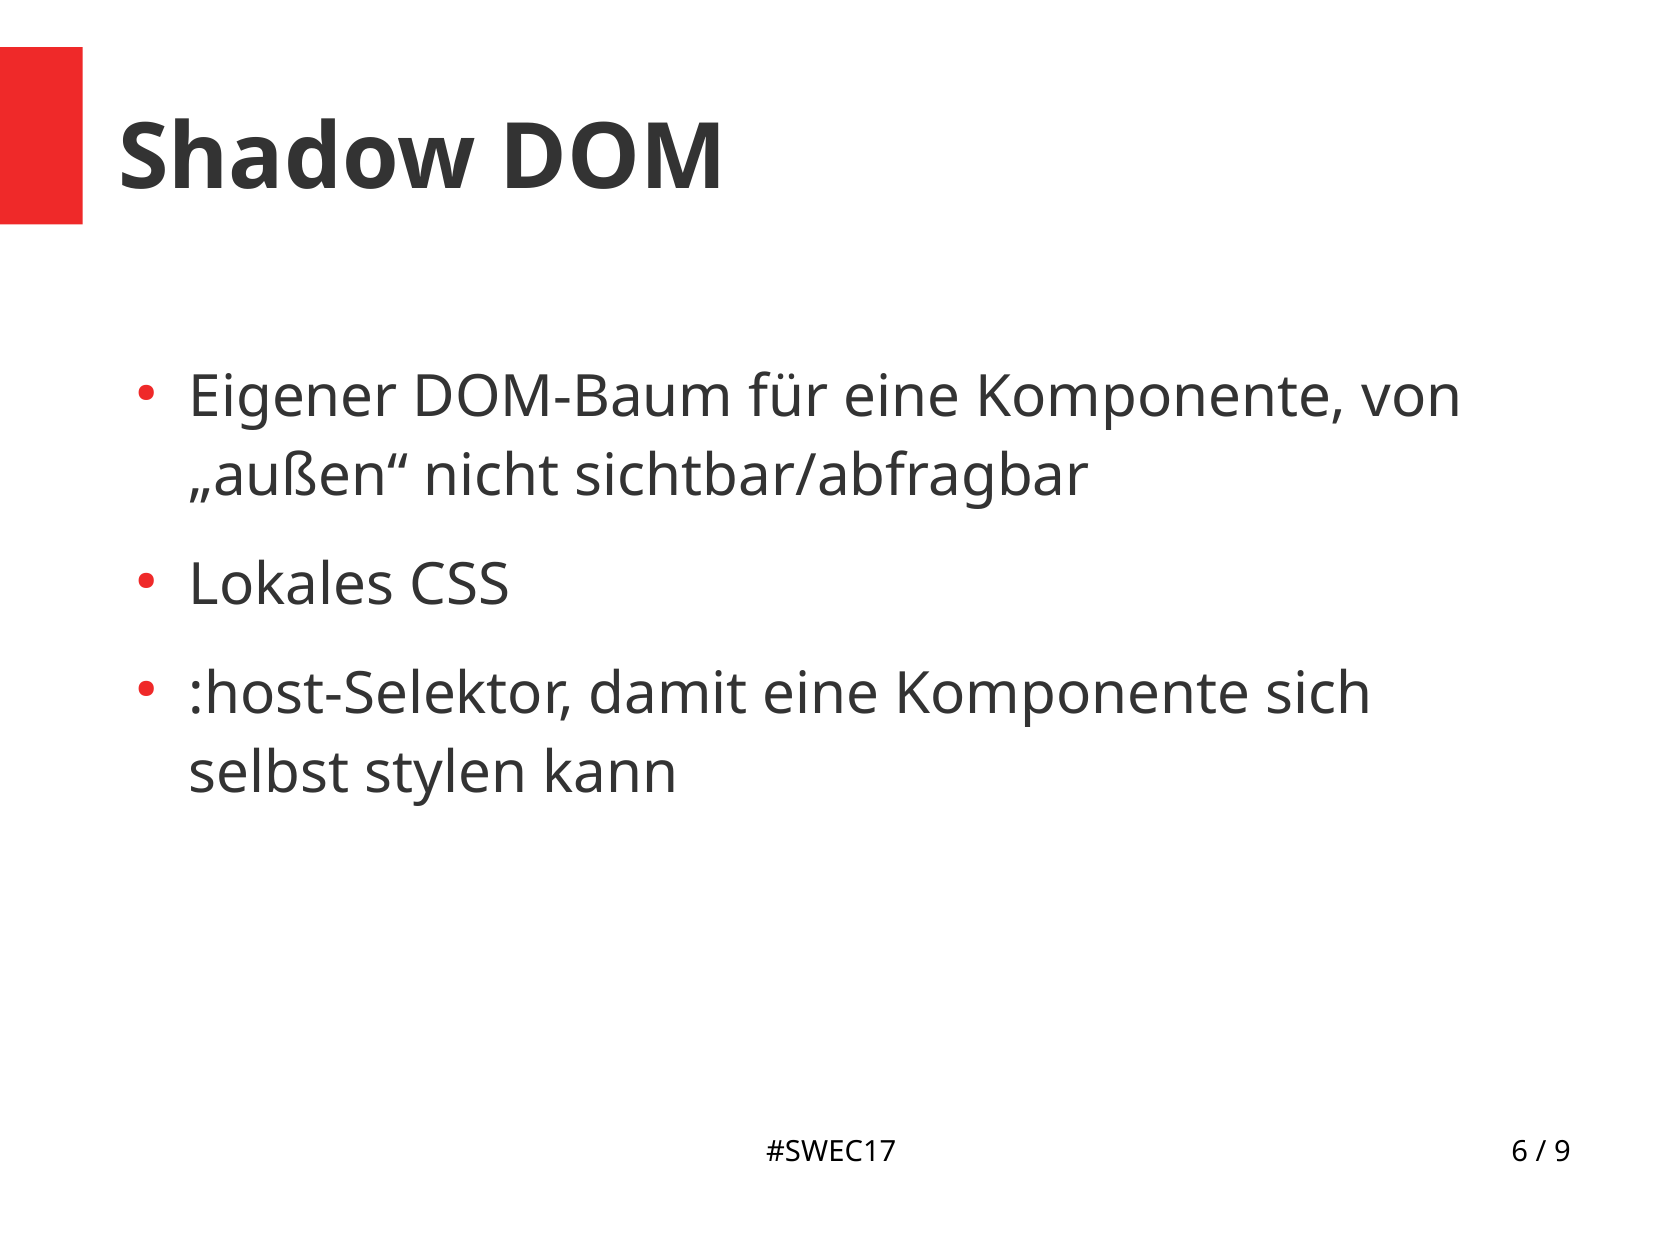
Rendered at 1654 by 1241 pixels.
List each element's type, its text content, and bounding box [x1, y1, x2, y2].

list Eigener DOM-Baum für eine Komponente, von „außen“ nicht sichtbar/abfragbar Lokales CSS :host-Selektor, damit eine Komponente sich selbst stylen kann [118, 354, 1536, 1074]
title Shadow DOM [118, 49, 1571, 257]
